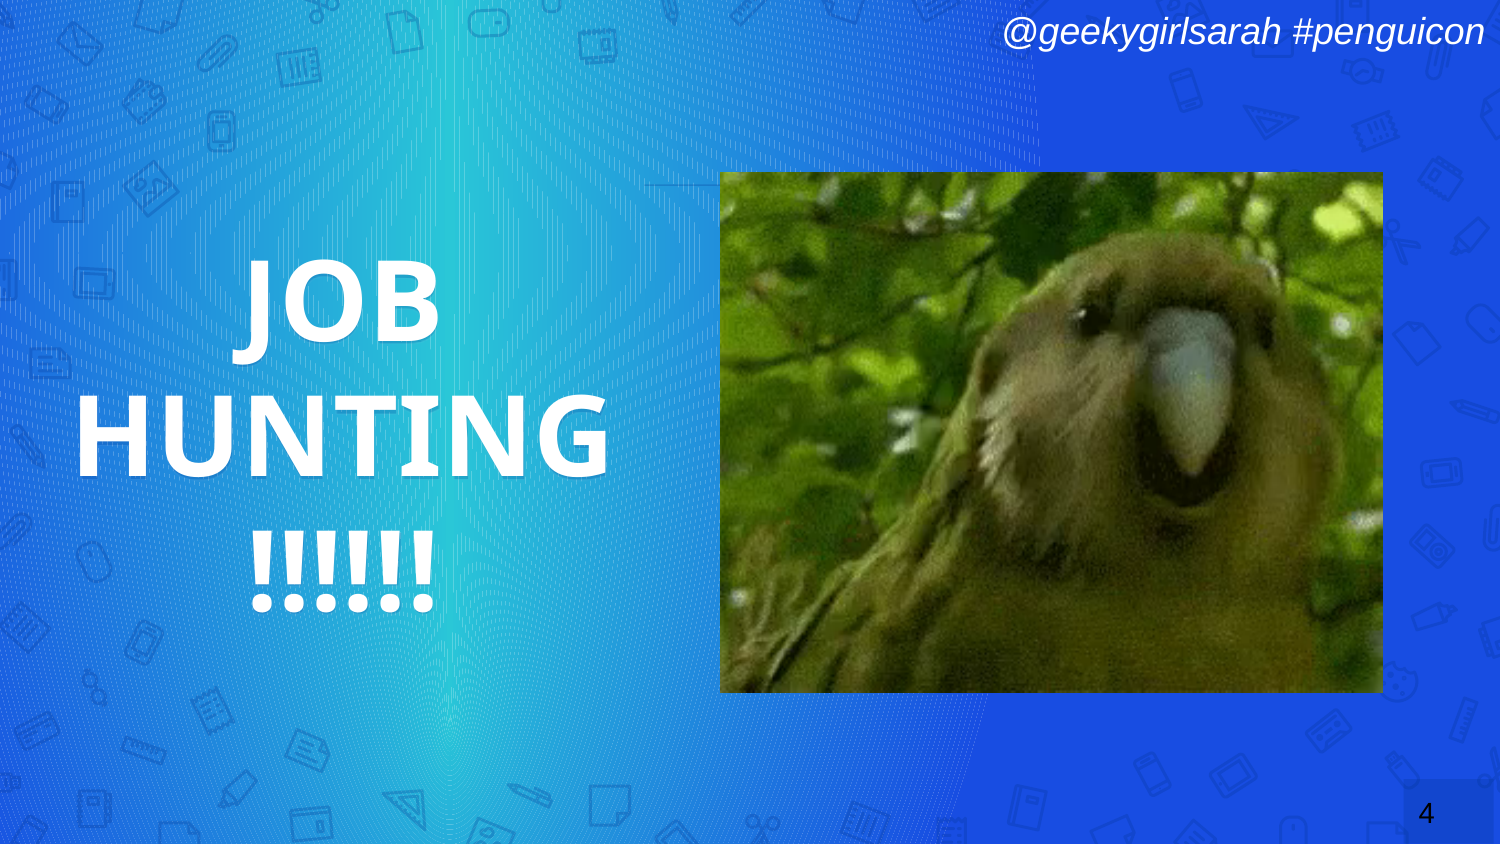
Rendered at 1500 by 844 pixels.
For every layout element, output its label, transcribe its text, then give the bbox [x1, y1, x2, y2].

text_box JOB HUNTING !!!!!! [303, 274, 344, 328]
text_box [720, 171, 1384, 694]
slide_number <number> [1403, 779, 1494, 844]
text_box JOB HUNTING !!!!!! [395, 275, 418, 293]
text_box JOB HUNTING !!!!!! [26, 269, 661, 650]
text_box JOB HUNTING !!!!!! [395, 306, 420, 327]
